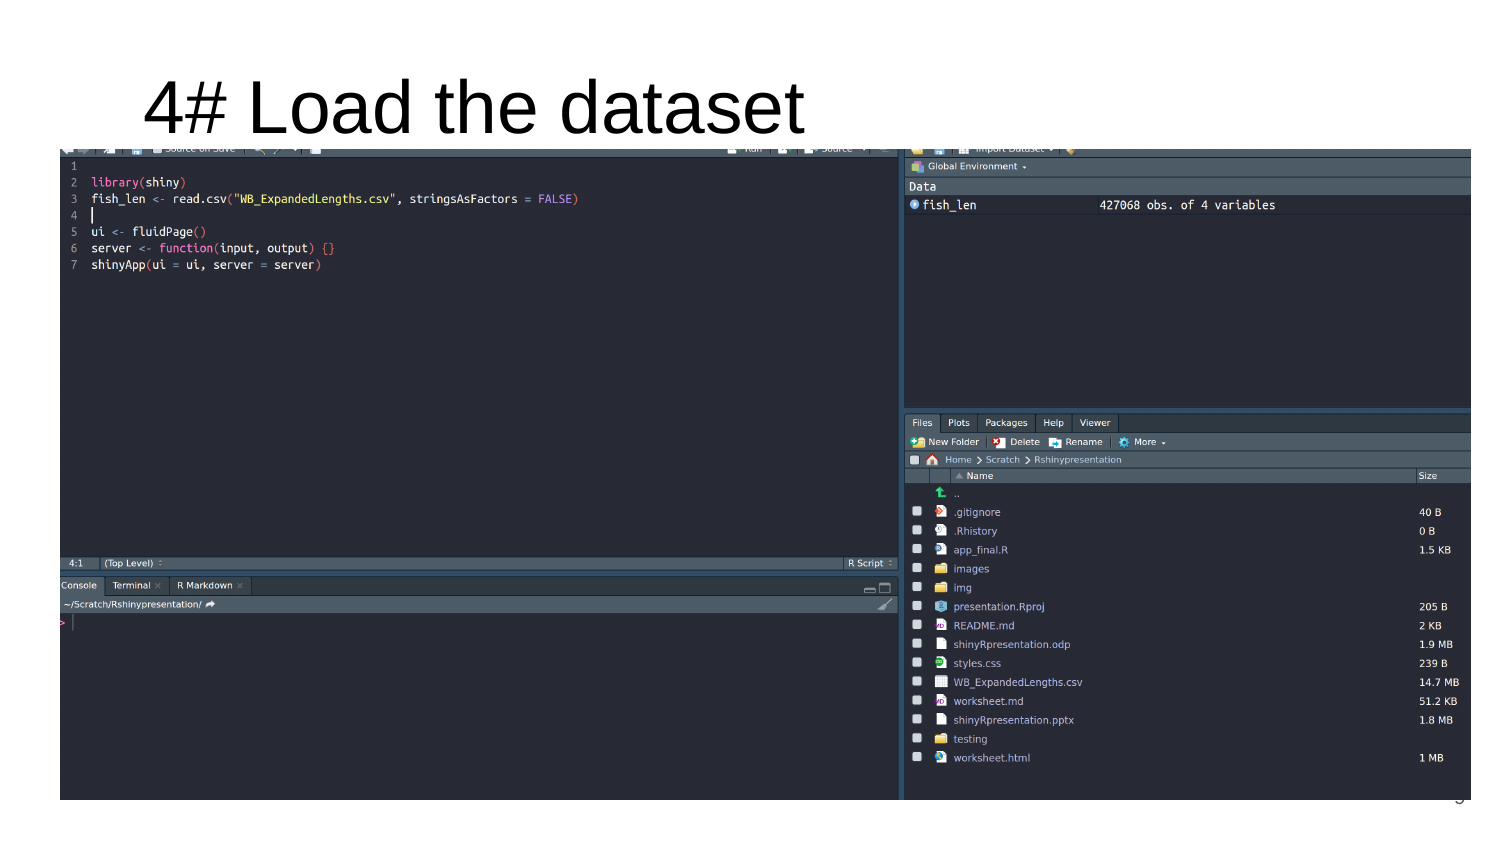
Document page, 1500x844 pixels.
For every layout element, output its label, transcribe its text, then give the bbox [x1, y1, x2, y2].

title 4# Load the dataset [141, 56, 1358, 149]
text_box 9 [1452, 800, 1468, 809]
picture [60, 149, 1471, 800]
